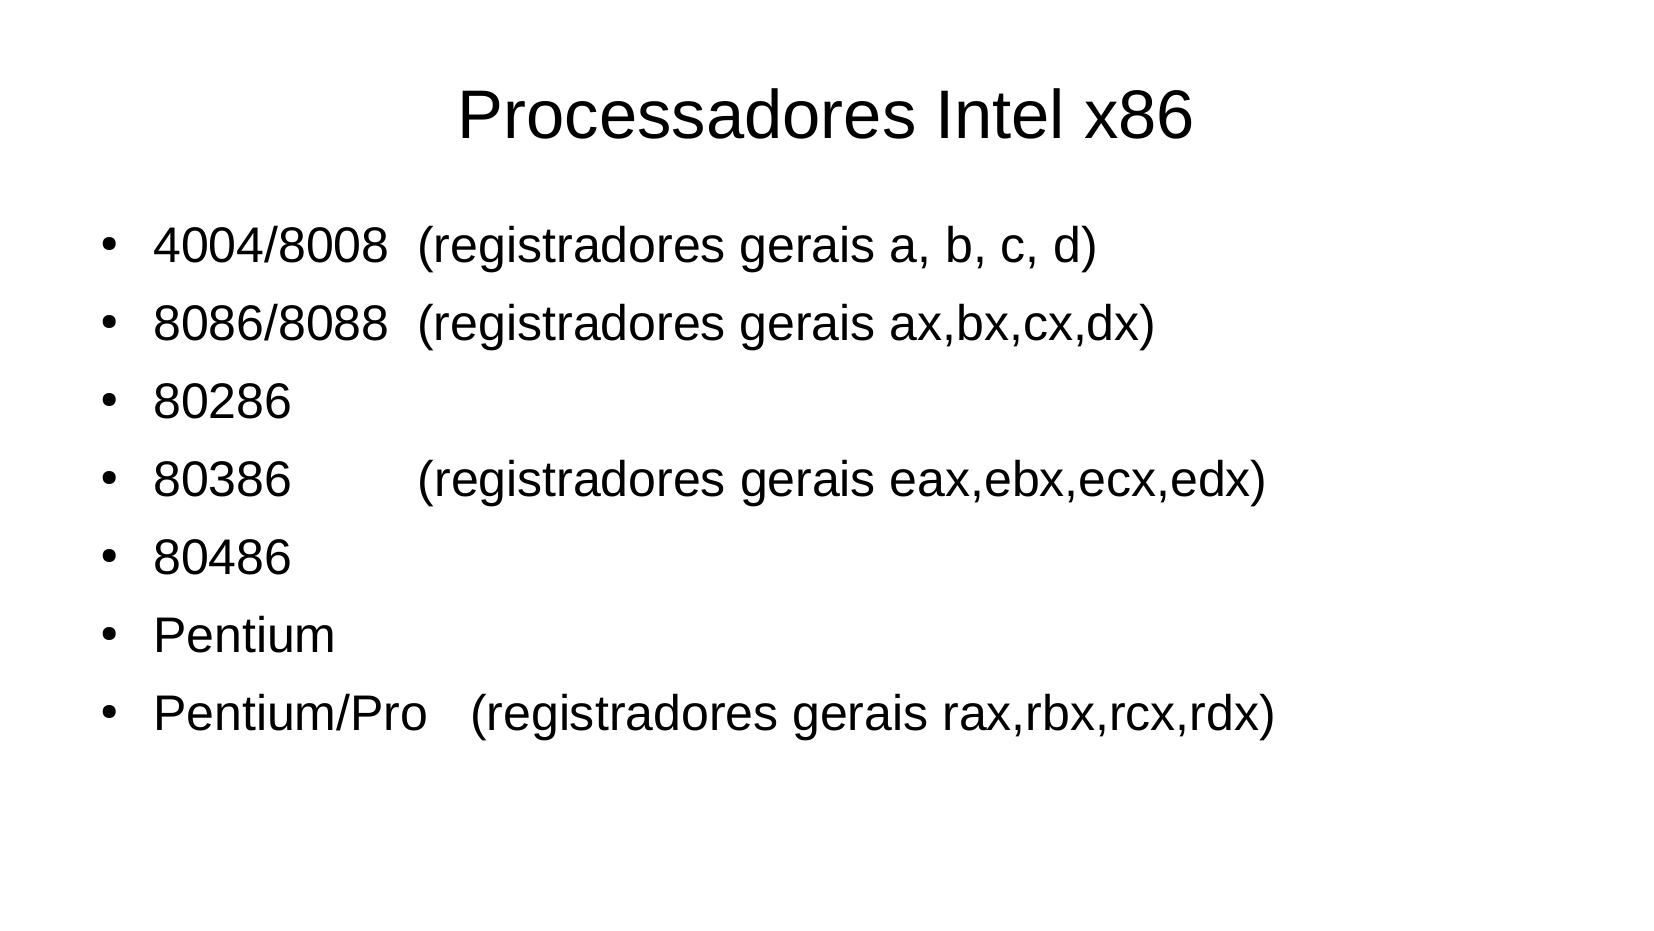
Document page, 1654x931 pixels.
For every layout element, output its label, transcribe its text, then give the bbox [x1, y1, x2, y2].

title Processadores Intel x86 [82, 37, 1571, 193]
list 4004/8008 (registradores gerais a, b, c, d) 8086/8088 (registradores gerais ax,bx,cx,dx) 80286 80386 (registradores gerais eax,ebx,ecx,edx) 80486 Pentium Pentium/Pro (registradores gerais rax,rbx,rcx,rdx) [82, 217, 1571, 758]
